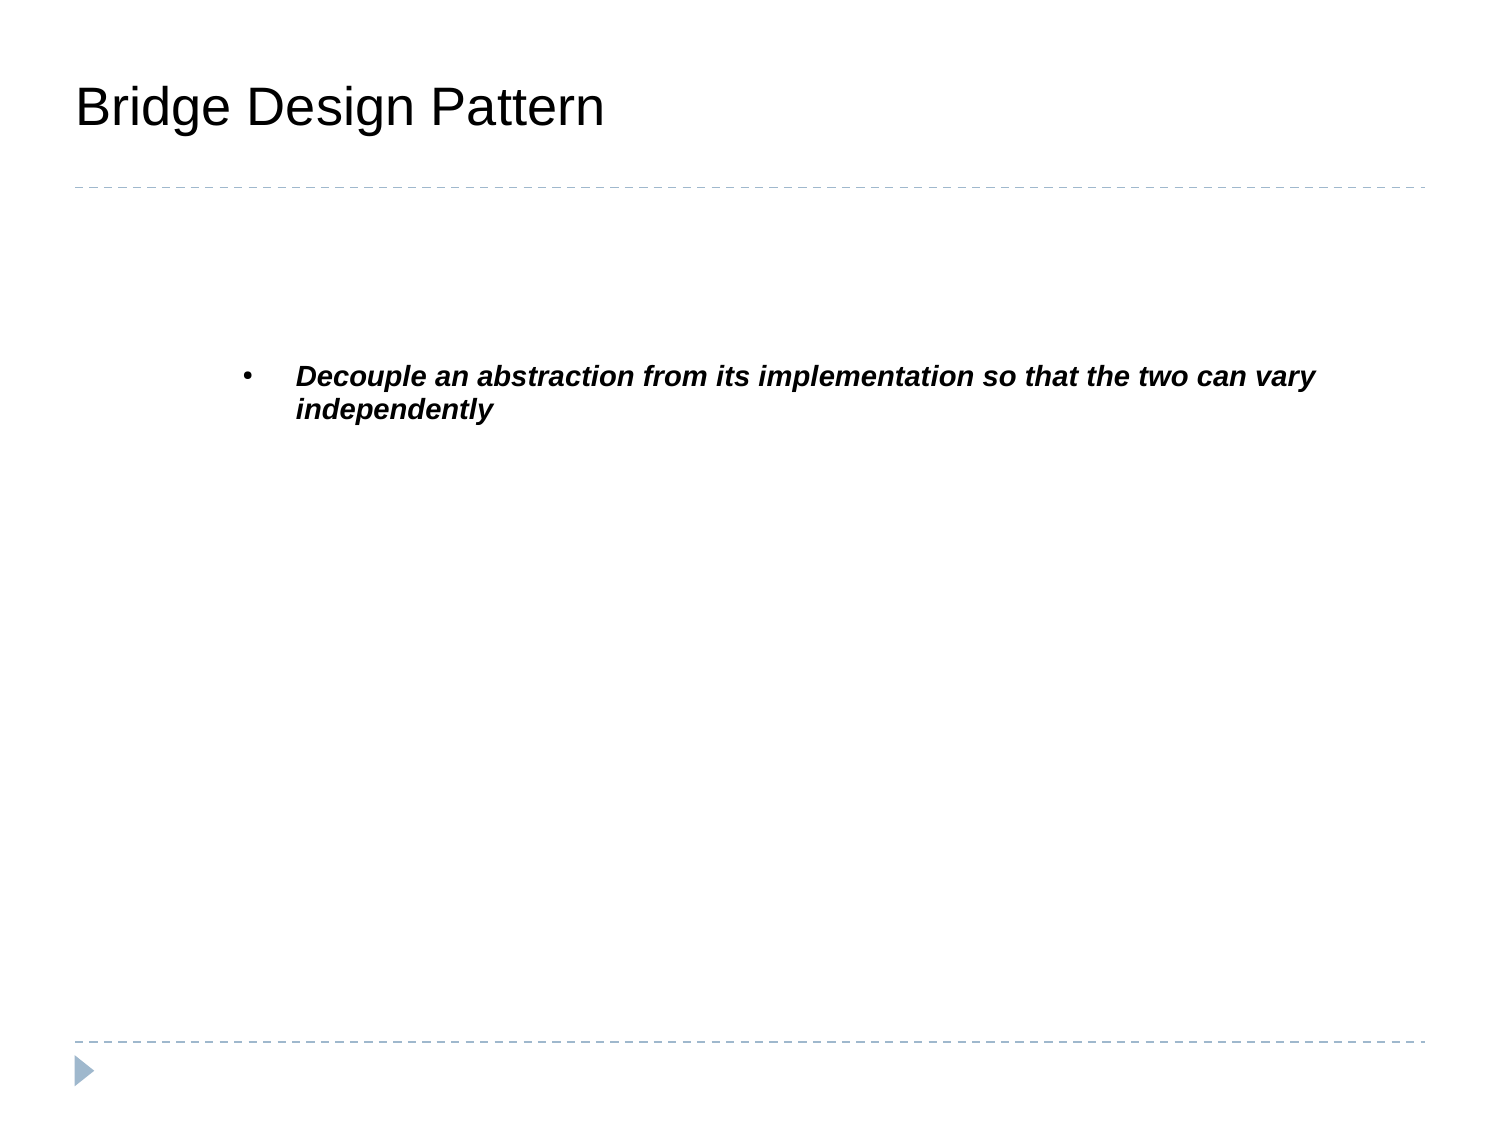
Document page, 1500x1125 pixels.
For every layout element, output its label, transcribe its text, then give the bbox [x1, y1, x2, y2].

title Bridge Design Pattern [75, 24, 1425, 188]
list Decouple an abstraction from its implementation so that the two can vary independently [225, 360, 1321, 540]
